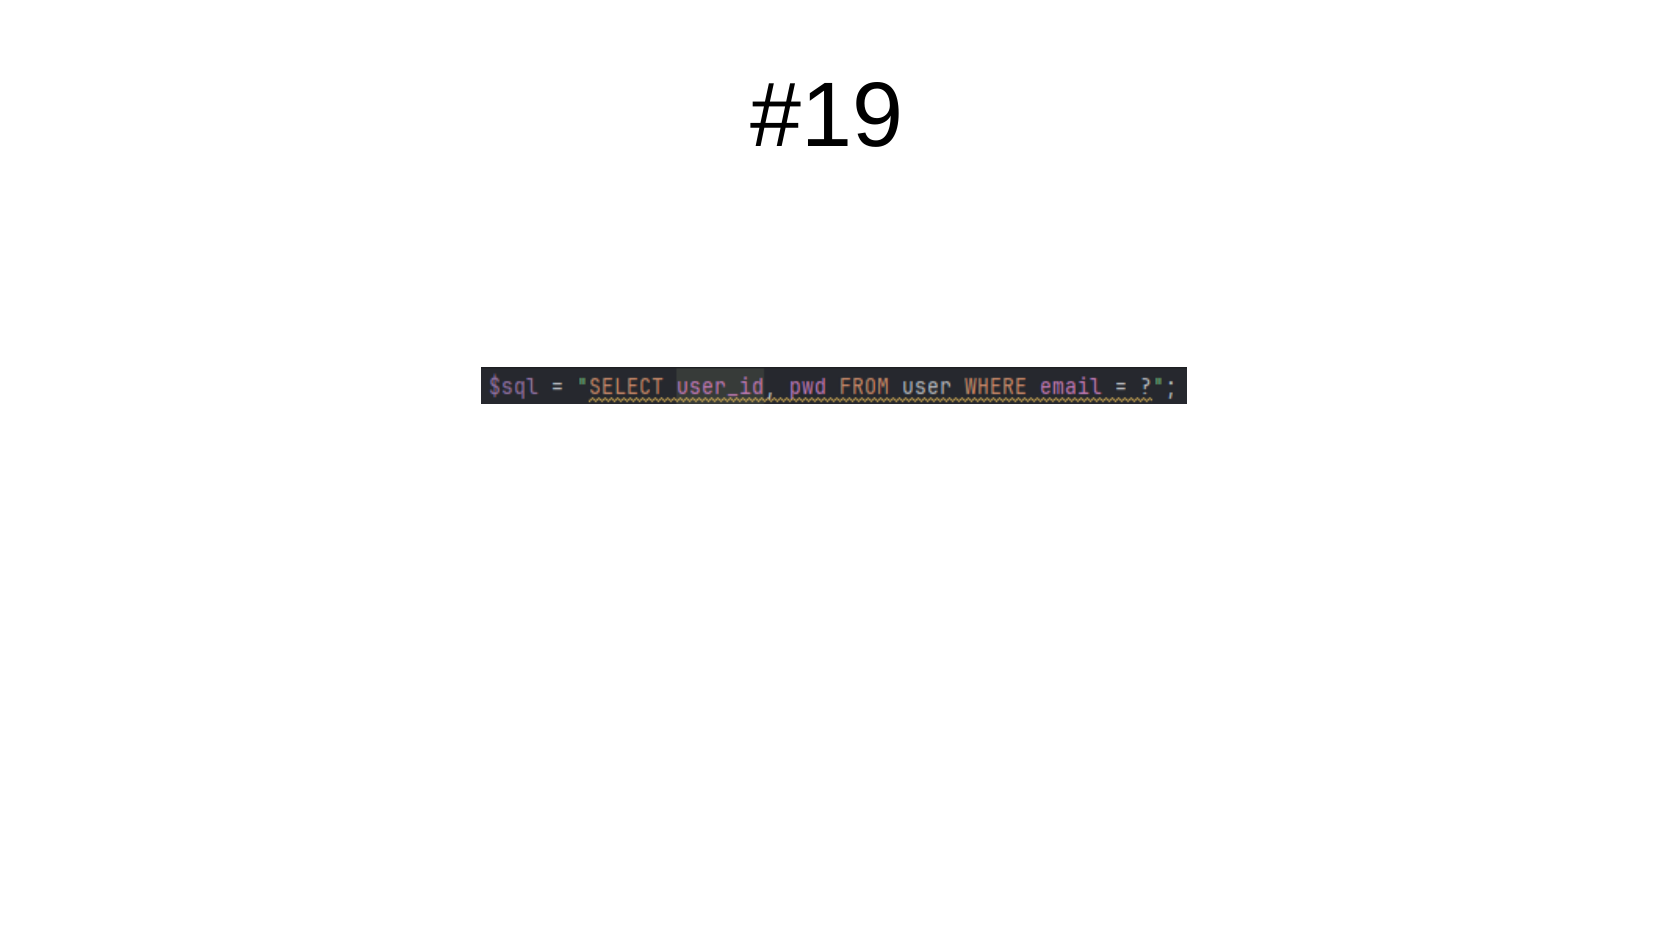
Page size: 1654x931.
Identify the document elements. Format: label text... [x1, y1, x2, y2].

picture [481, 367, 1187, 404]
title #19 [82, 37, 1571, 193]
